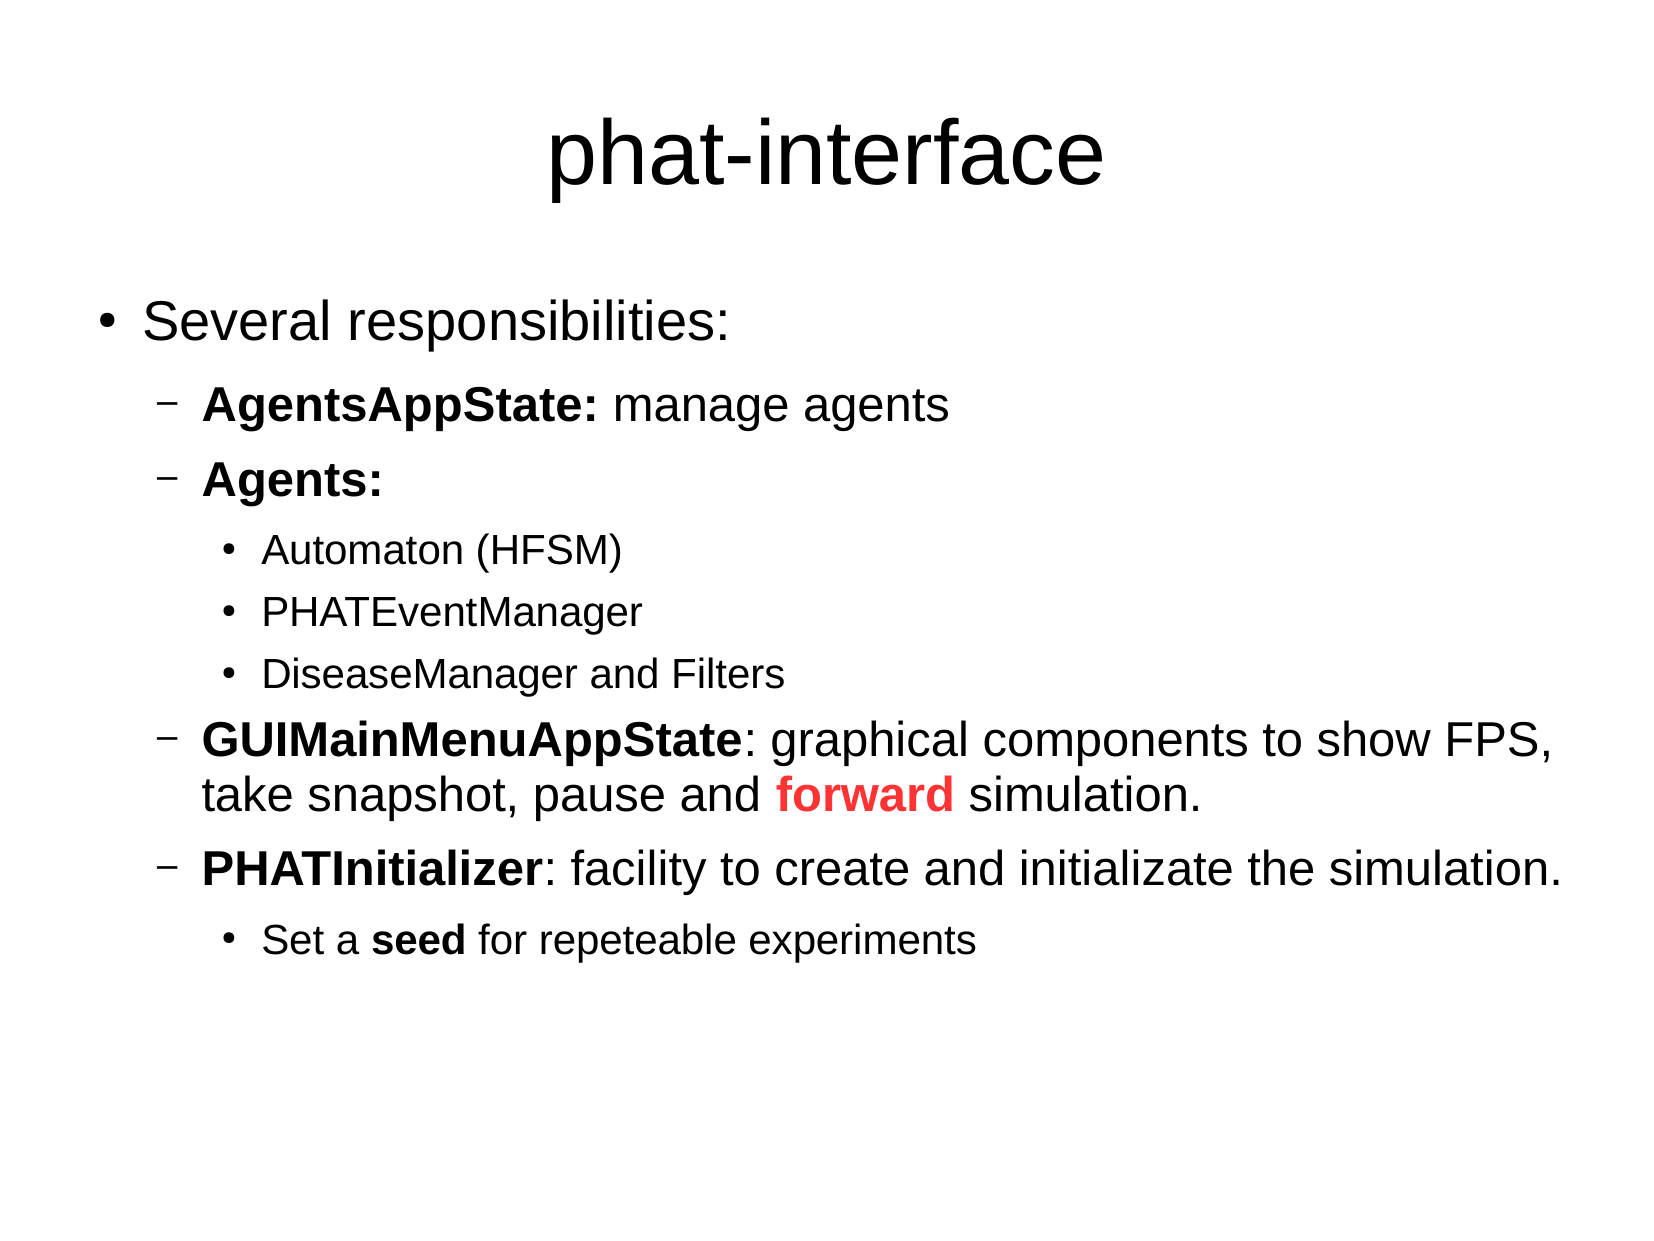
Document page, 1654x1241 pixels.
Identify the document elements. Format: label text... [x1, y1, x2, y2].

title phat-interface [82, 49, 1571, 257]
list Several responsibilities: AgentsAppState: manage agents Agents: Automaton (HFSM) PHATEventManager DiseaseManager and Filters GUIMainMenuAppState: graphical components to show FPS, take snapshot, pause and forward simulation. PHATInitializer: facility to create and initializate the simulation. Set a seed for repeteable experiments [82, 290, 1571, 1010]
